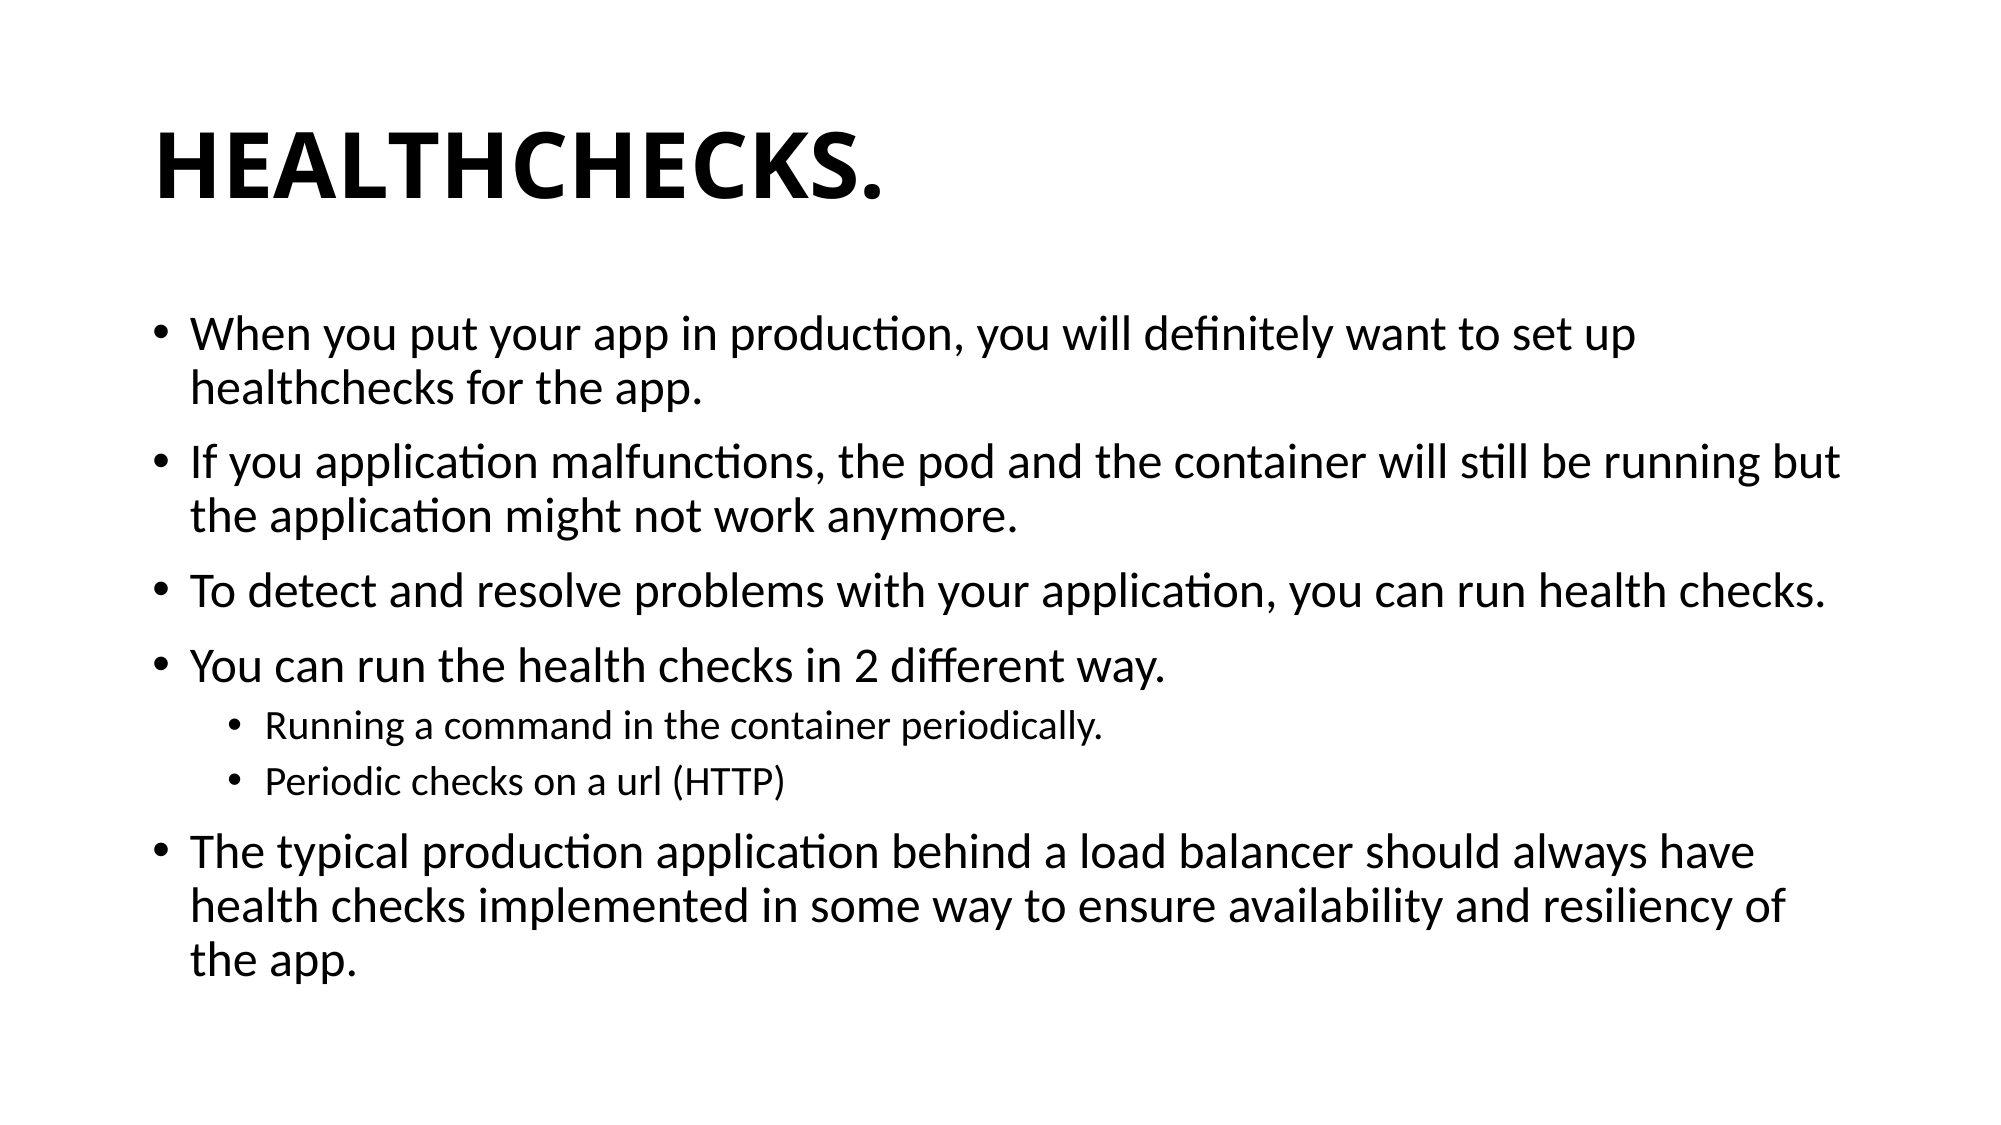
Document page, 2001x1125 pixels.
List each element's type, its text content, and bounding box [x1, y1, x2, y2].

list When you put your app in production, you will definitely want to set up healthchecks for the app. If you application malfunctions, the pod and the container will still be running but the application might not work anymore. To detect and resolve problems with your application, you can run health checks. You can run the health checks in 2 different way. Running a command in the container periodically. Periodic checks on a url (HTTP) The typical production application behind a load balancer should always have health checks implemented in some way to ensure availability and resiliency of the app. [137, 299, 1863, 1014]
title HEALTHCHECKS. [137, 59, 1863, 278]
